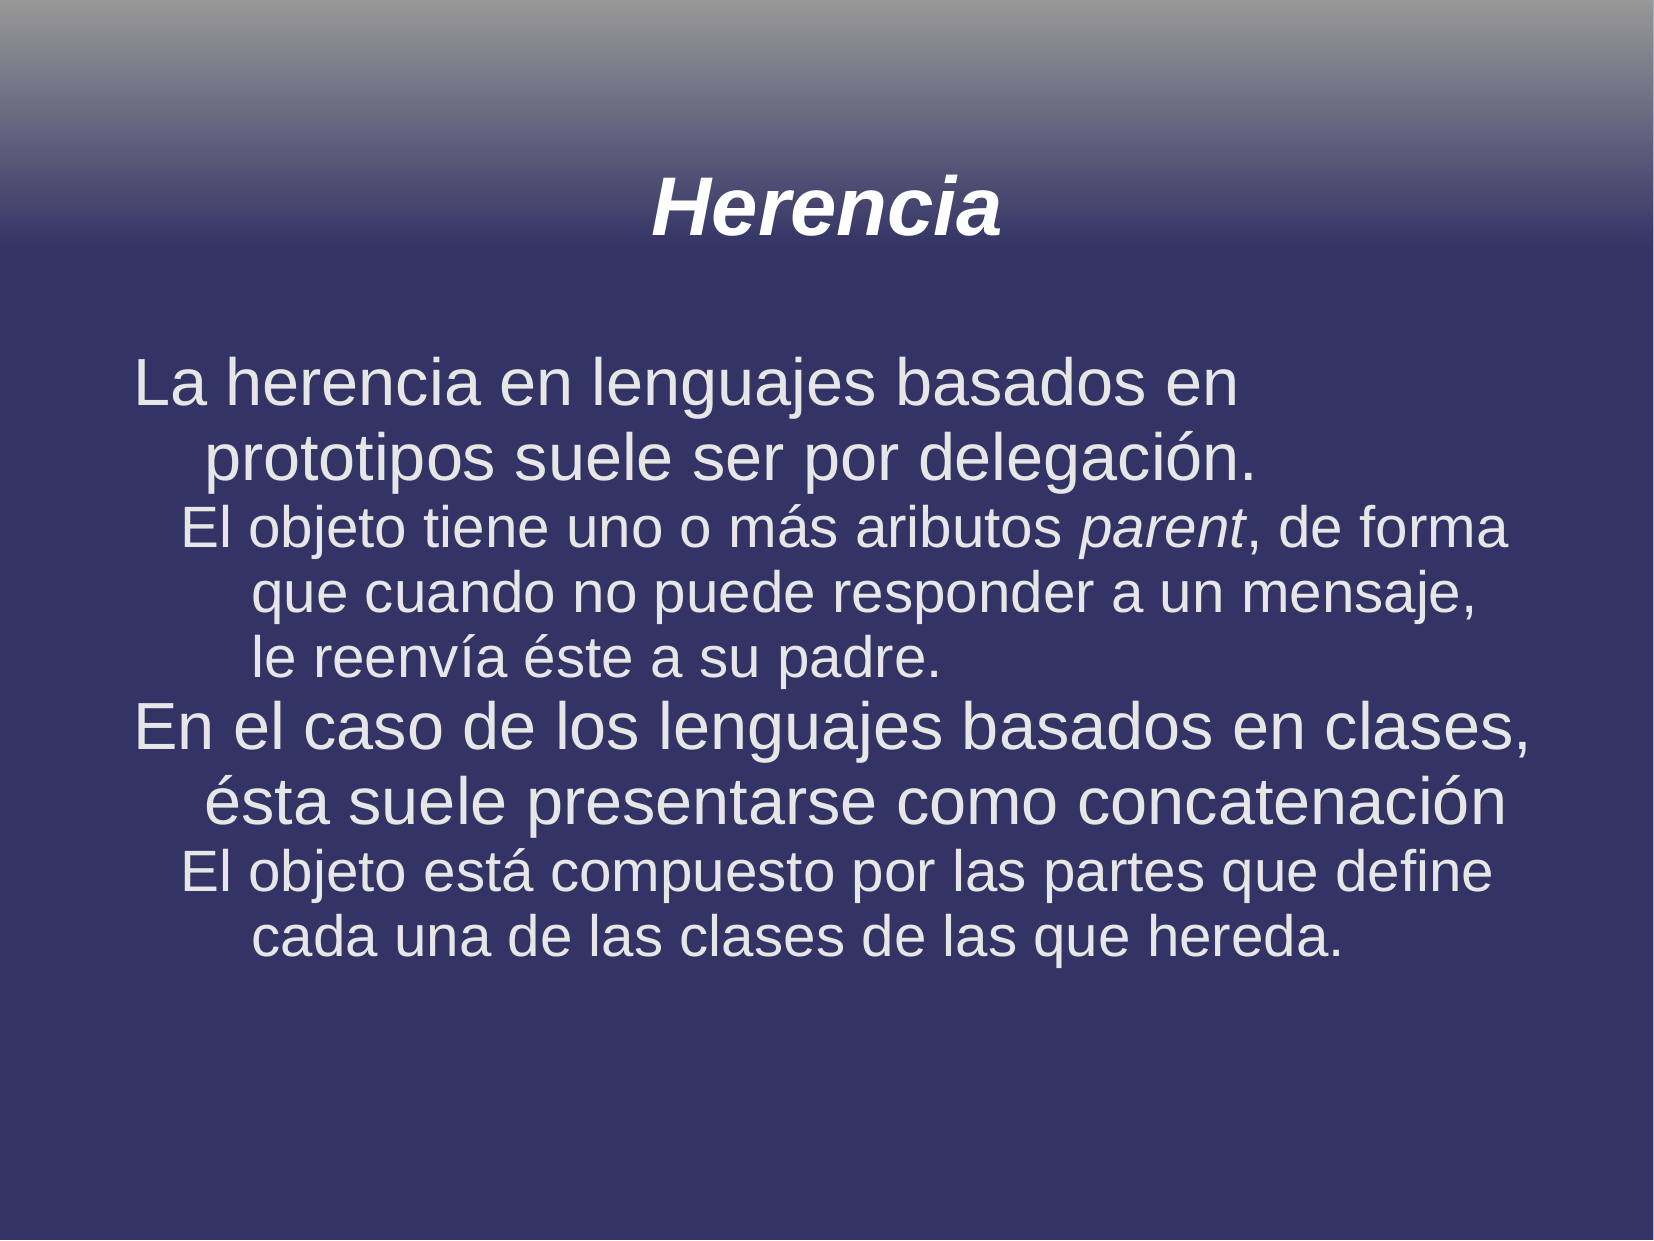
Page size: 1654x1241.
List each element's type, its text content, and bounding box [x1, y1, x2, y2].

list La herencia en lenguajes basados en prototipos suele ser por delegación. El objeto tiene uno o más aributos parent, de forma que cuando no puede responder a un mensaje, le reenvía éste a su padre. En el caso de los lenguajes basados en clases, ésta suele presentarse como concatenación El objeto está compuesto por las partes que define cada una de las clases de las que hereda. [121, 344, 1534, 1127]
title Herencia [121, 102, 1534, 311]
